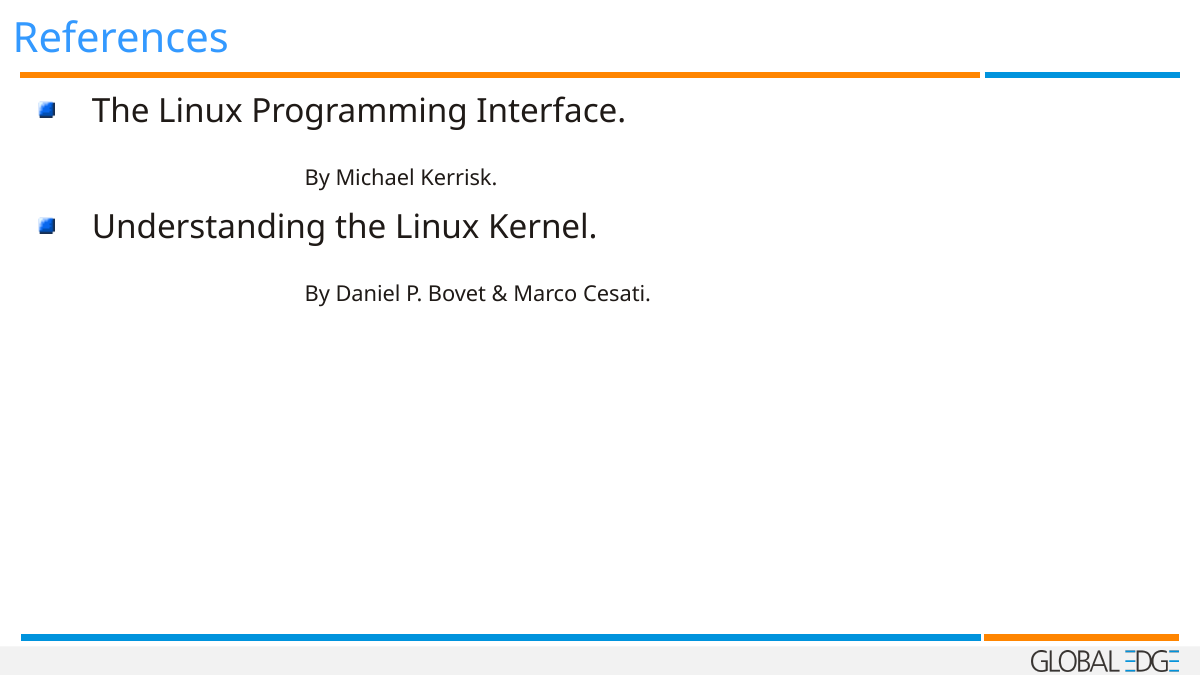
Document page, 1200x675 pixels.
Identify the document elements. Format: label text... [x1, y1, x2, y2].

picture [1031, 650, 1179, 672]
list The Linux Programming Interface. By Michael Kerrisk. Understanding the Linux Kernel. By Daniel P. Bovet & Marco Cesati. [21, 86, 1170, 627]
title References [12, 9, 1088, 63]
